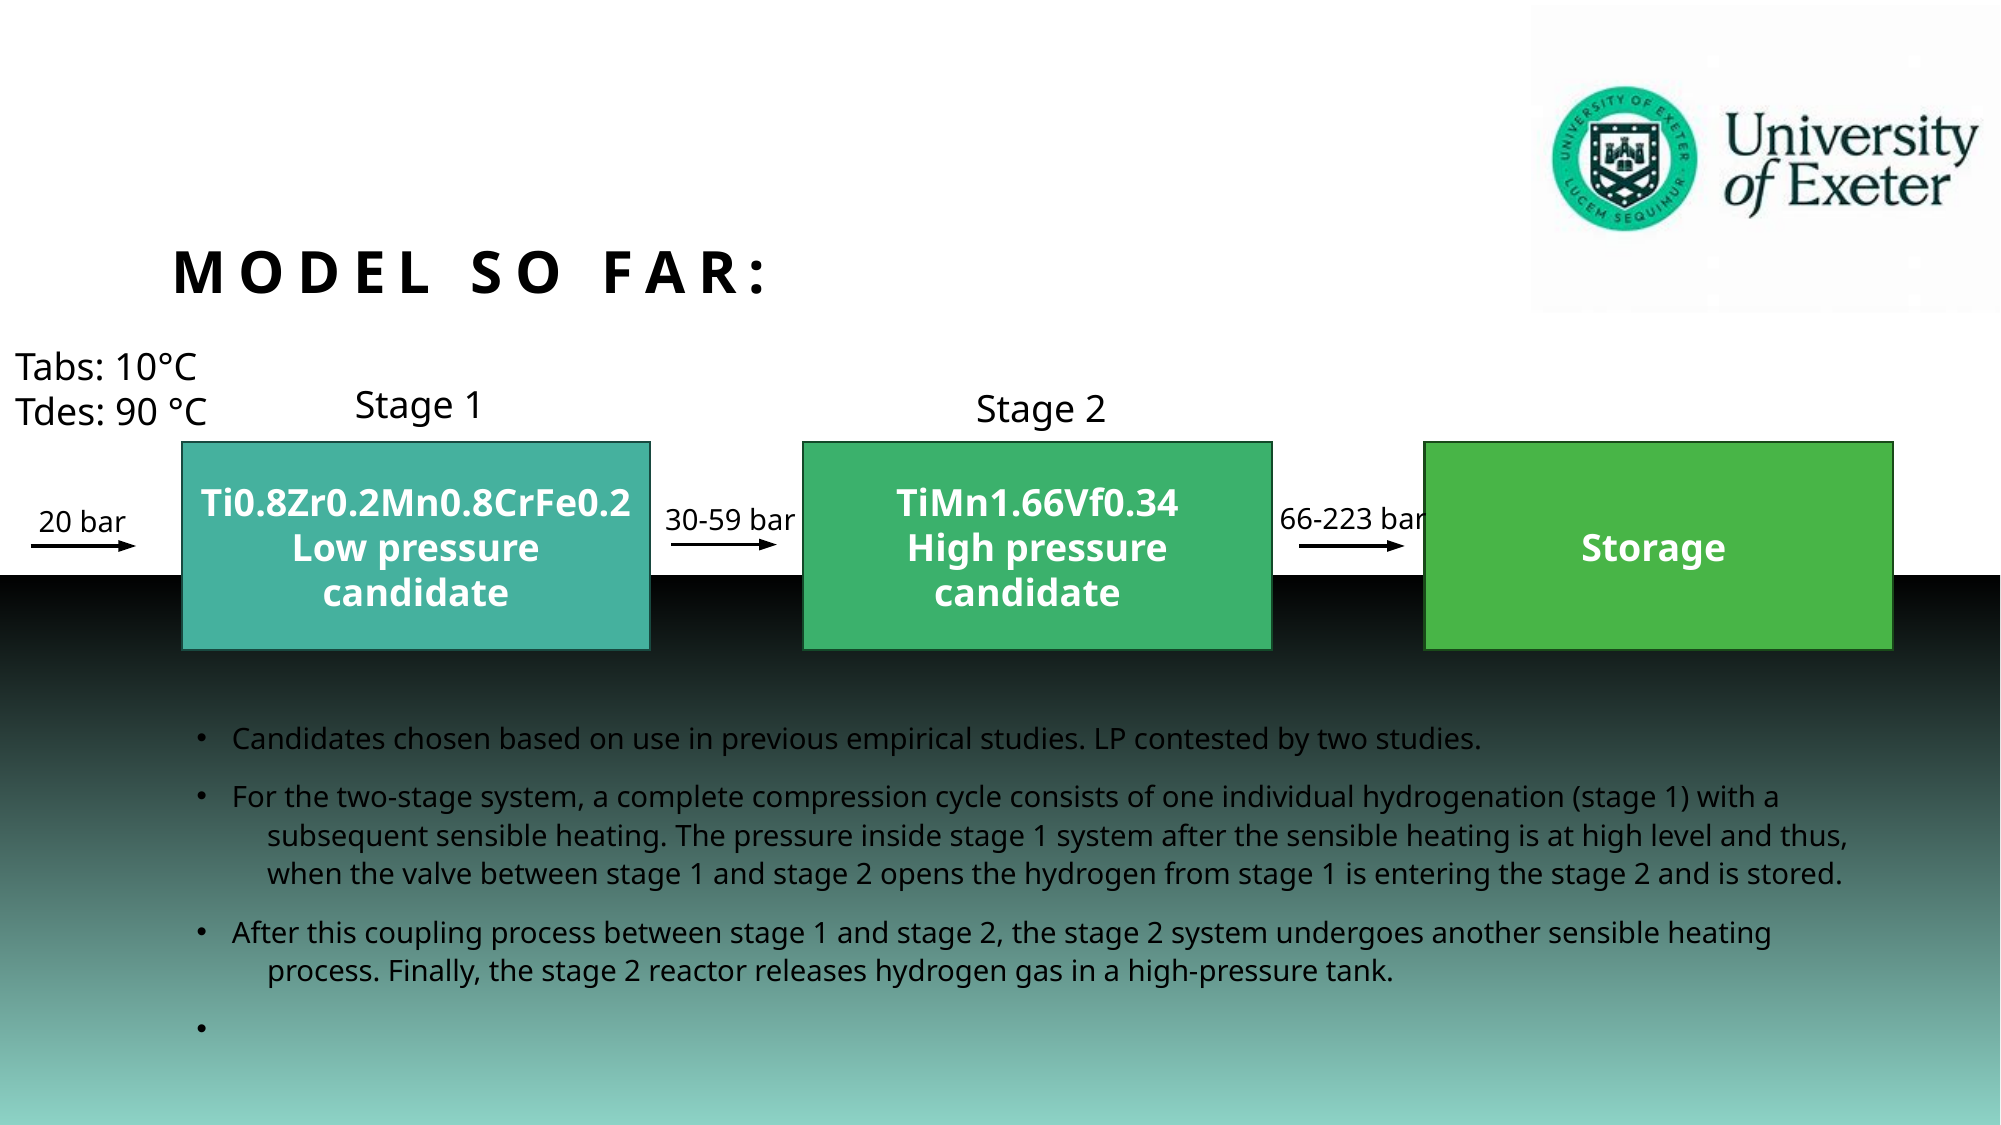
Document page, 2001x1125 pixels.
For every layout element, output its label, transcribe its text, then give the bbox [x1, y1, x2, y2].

text_box 20 bar [23, 495, 137, 546]
text_box Stage 2 [961, 377, 1114, 439]
title Model so far: [156, 124, 1531, 313]
text_box TiMn1.66Vf0.34 High pressure candidate [803, 442, 1272, 650]
list Candidates chosen based on use in previous empirical studies. LP contested by two studies. For the two-stage system, a complete compression cycle consists of one individual hydrogenation (stage 1) with a subsequent sensible heating. The pressure inside stage 1 system after the sensible heating is at high level and thus, when the valve between stage 1 and stage 2 opens the hydrogen from stage 1 is entering the stage 2 and is stored. After this coupling process between stage 1 and stage 2, the stage 2 system undergoes another sensible heating process. Finally, the stage 2 reactor releases hydrogen gas in a high-pressure tank. [181, 708, 1870, 1017]
text_box Ti0.8Zr0.2Mn0.8CrFe0.2 Low pressure candidate [182, 442, 650, 650]
text_box Storage [1425, 442, 1893, 650]
text_box 30-59 bar [650, 493, 806, 545]
text_box 66-223 bar [1264, 492, 1457, 544]
text_box Tabs: 10°C Tdes: 90 °C [0, 335, 214, 442]
text_box [402, 940, 558, 977]
text_box Stage 1 [339, 373, 492, 434]
picture [1531, 5, 2000, 313]
